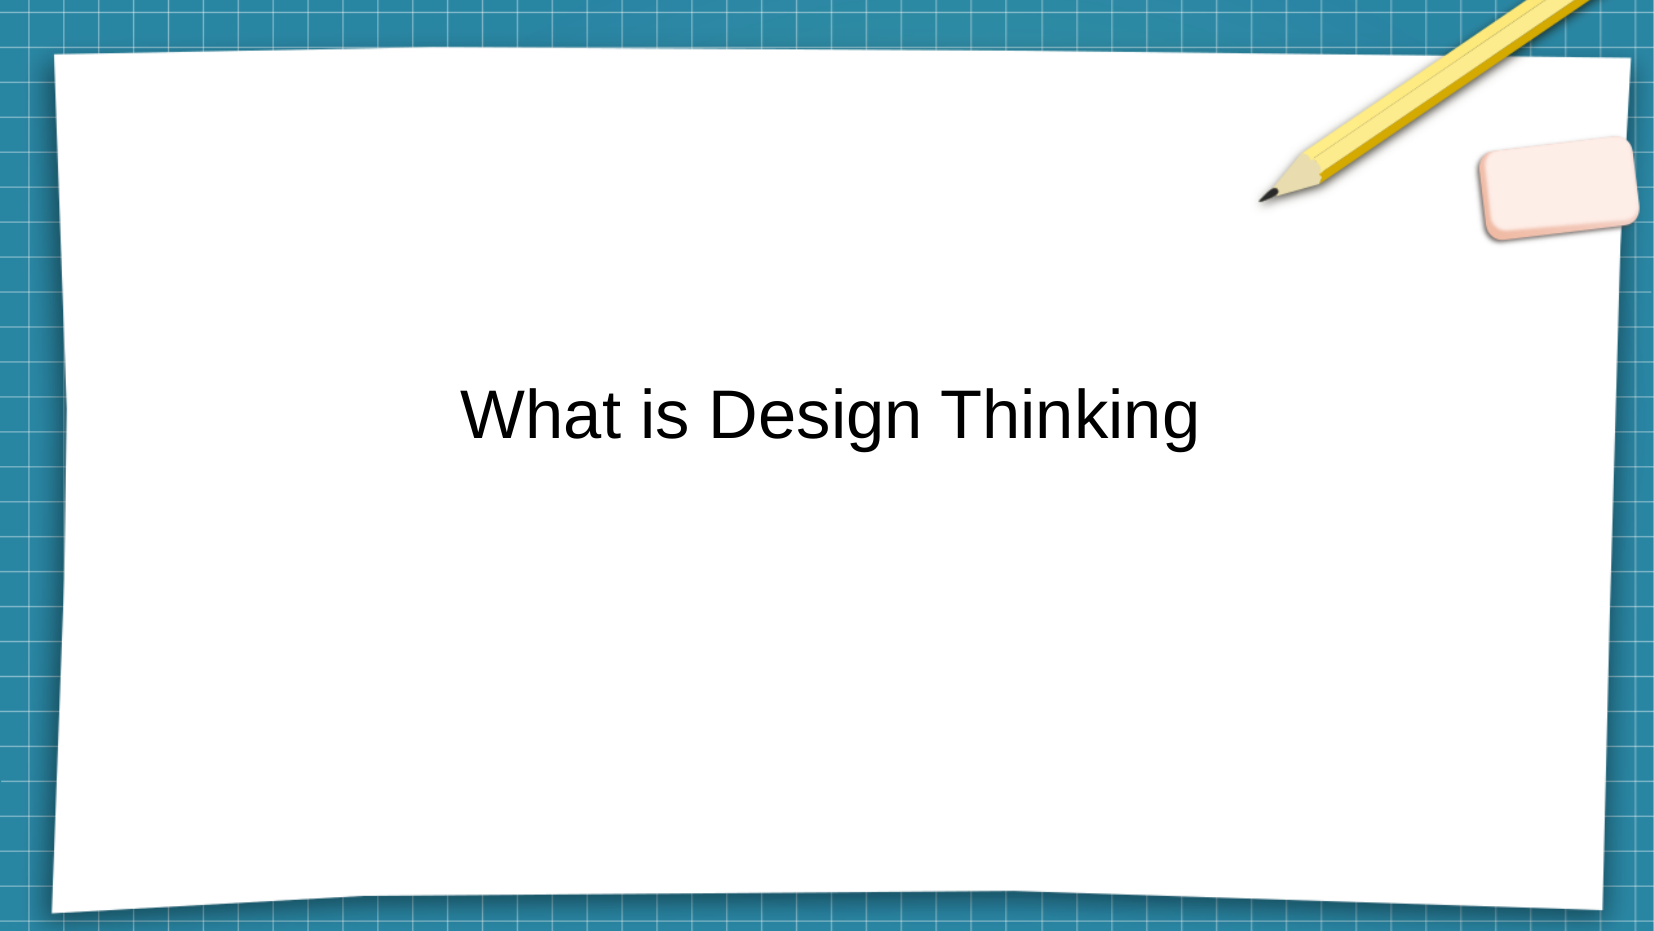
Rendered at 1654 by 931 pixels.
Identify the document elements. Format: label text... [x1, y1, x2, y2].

picture [0, 0, 1654, 931]
title What is Design Thinking [86, 337, 1576, 493]
